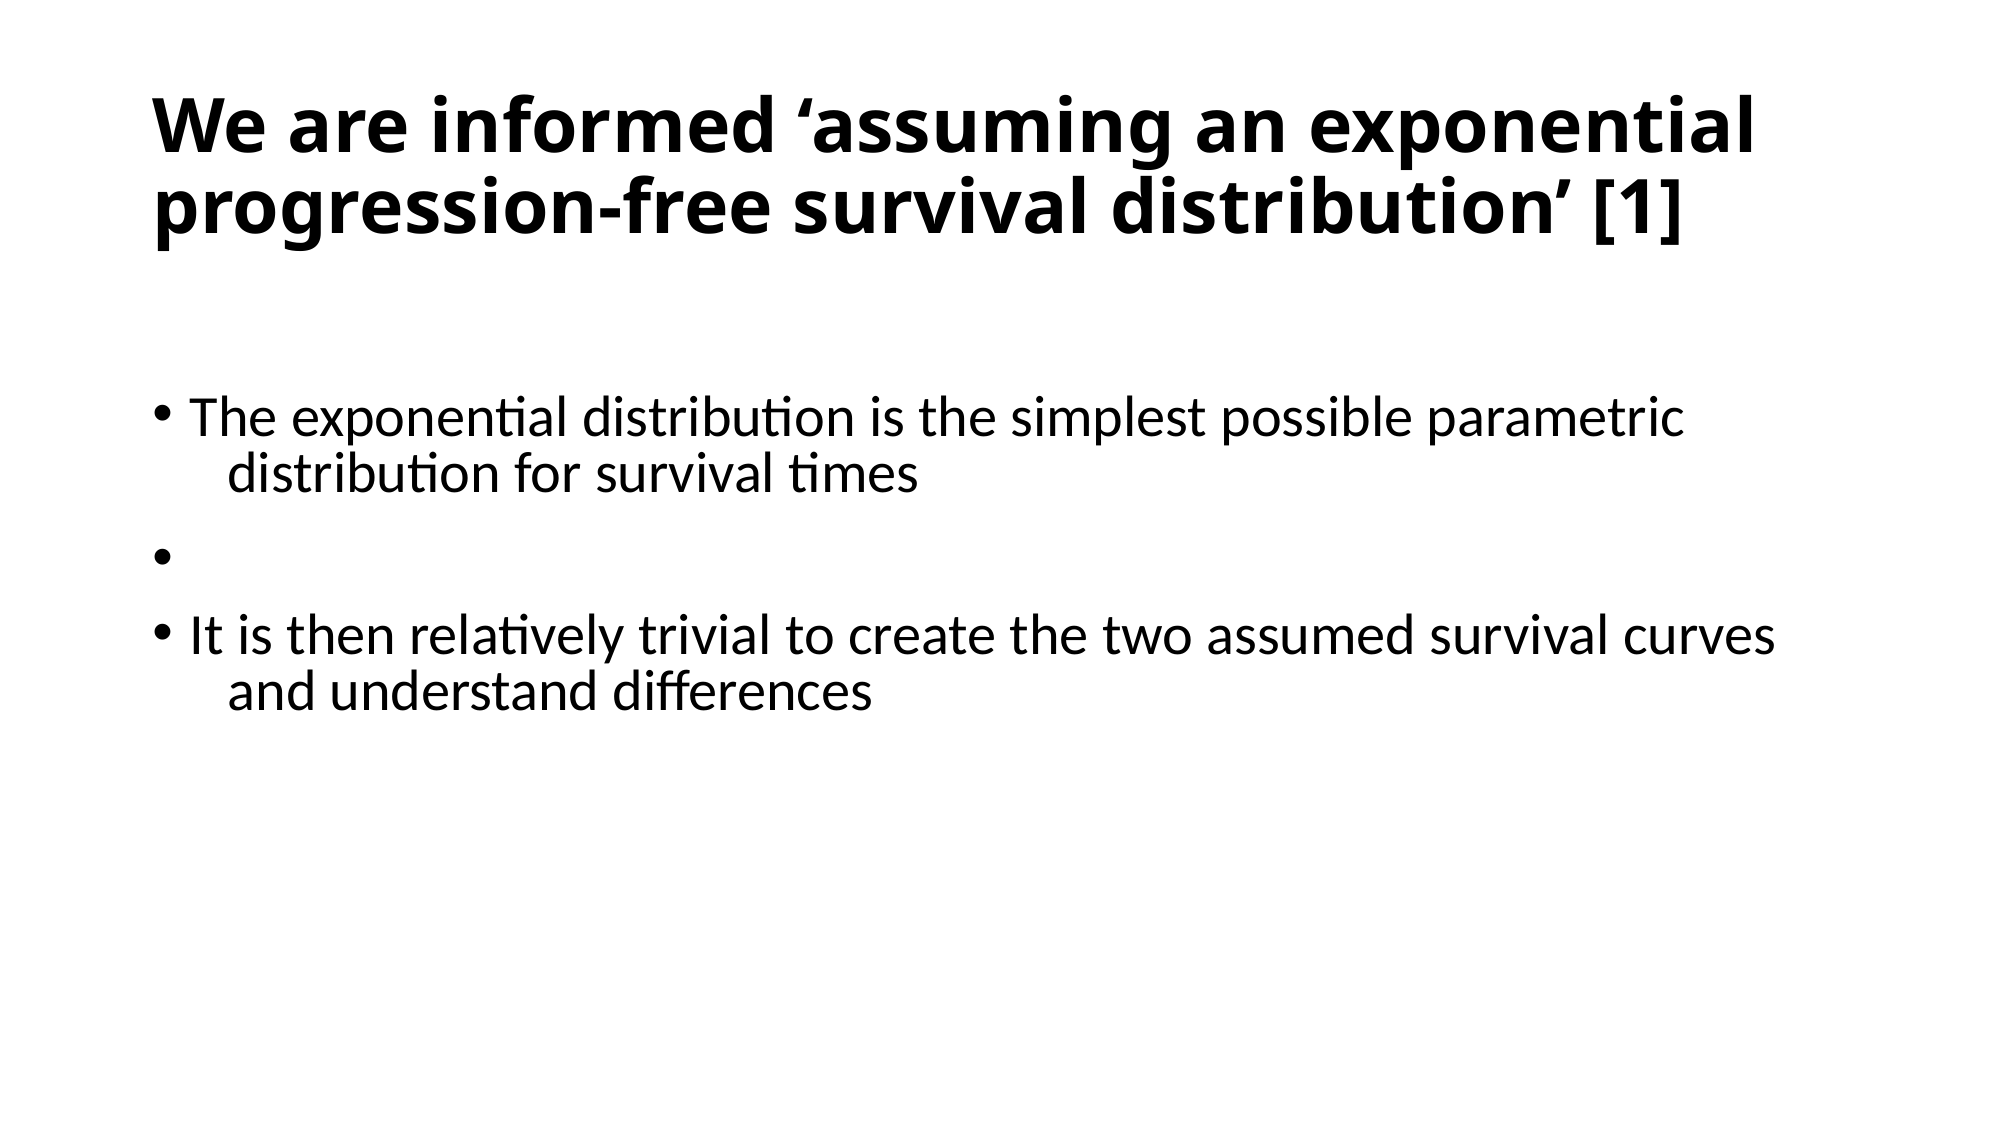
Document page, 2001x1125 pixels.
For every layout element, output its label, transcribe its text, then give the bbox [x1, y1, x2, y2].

list The exponential distribution is the simplest possible parametric distribution for survival times It is then relatively trivial to create the two assumed survival curves and understand differences [137, 293, 1863, 1008]
title We are informed ‘assuming an exponential progression-free survival distribution’ [1] [137, 59, 1863, 278]
